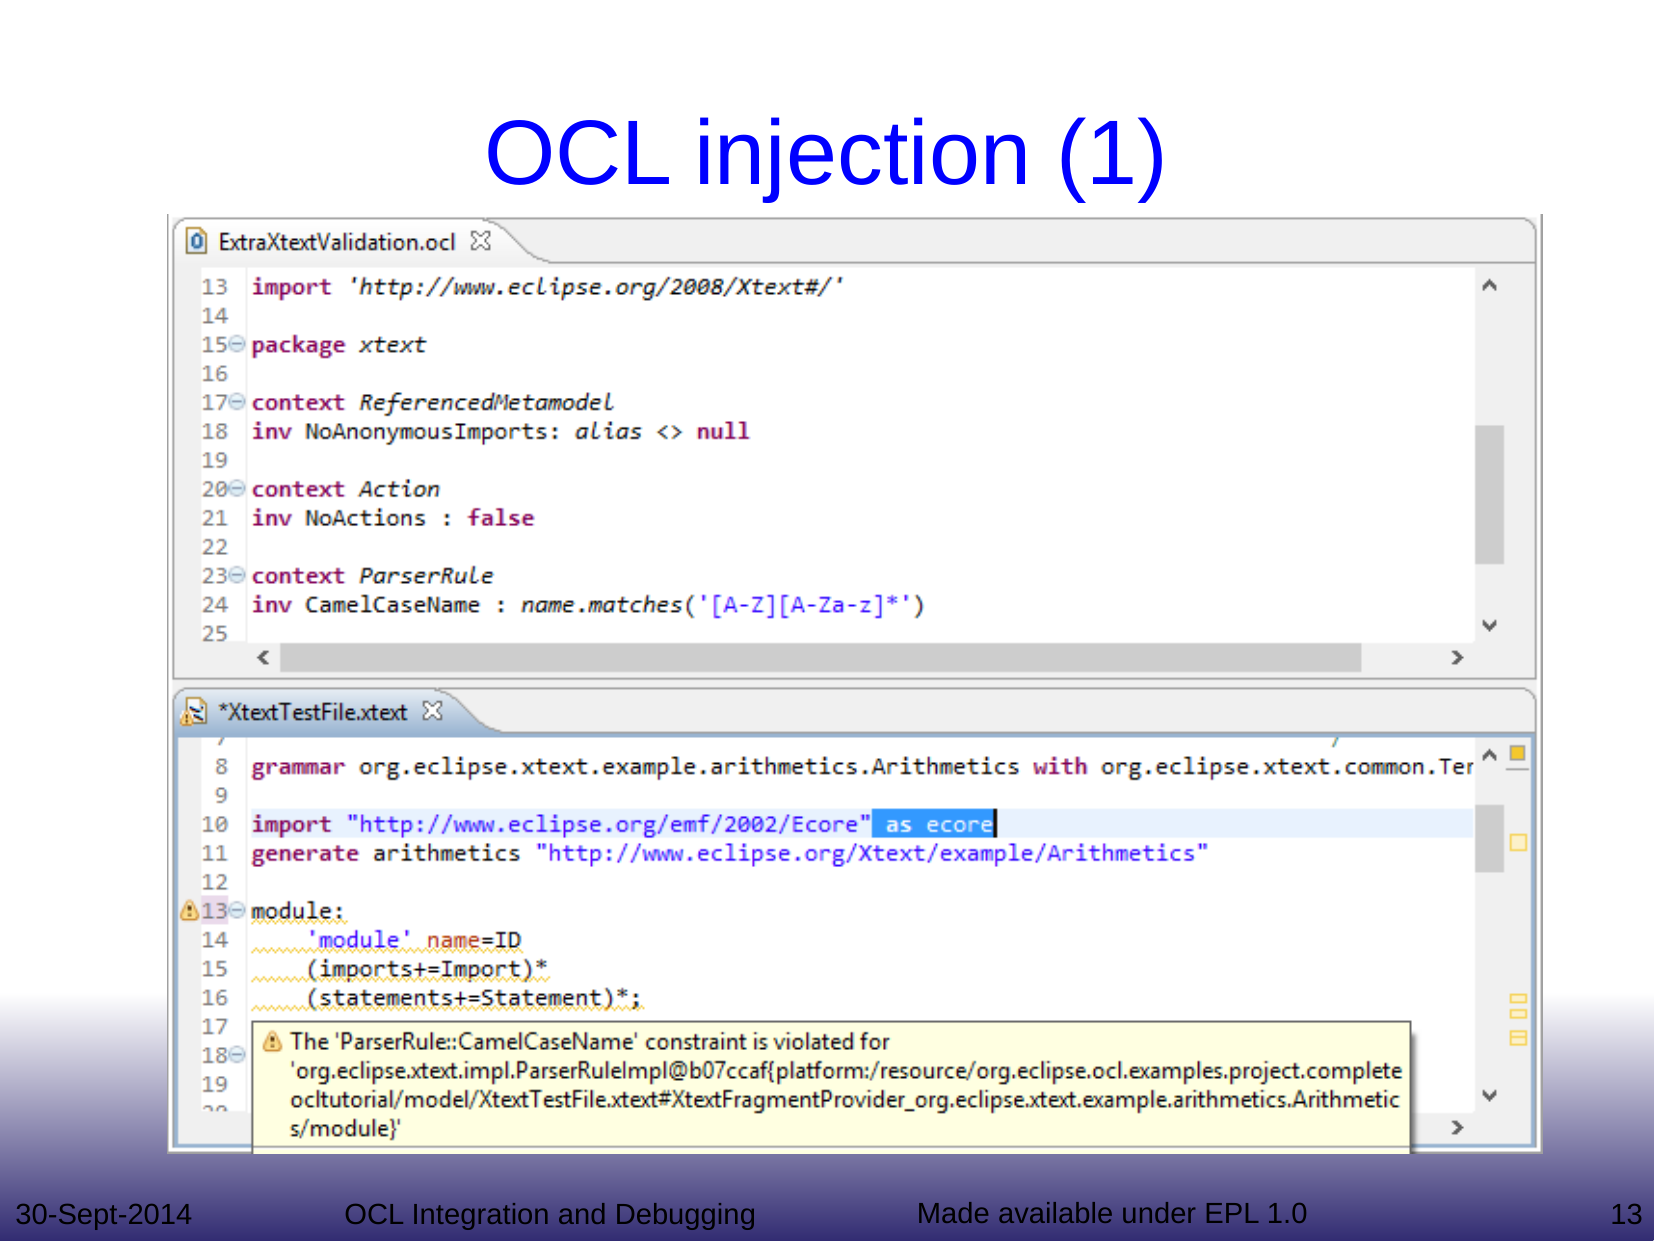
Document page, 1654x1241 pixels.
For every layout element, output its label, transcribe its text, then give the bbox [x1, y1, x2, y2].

picture [167, 214, 1543, 1155]
title OCL injection (1) [82, 49, 1571, 257]
